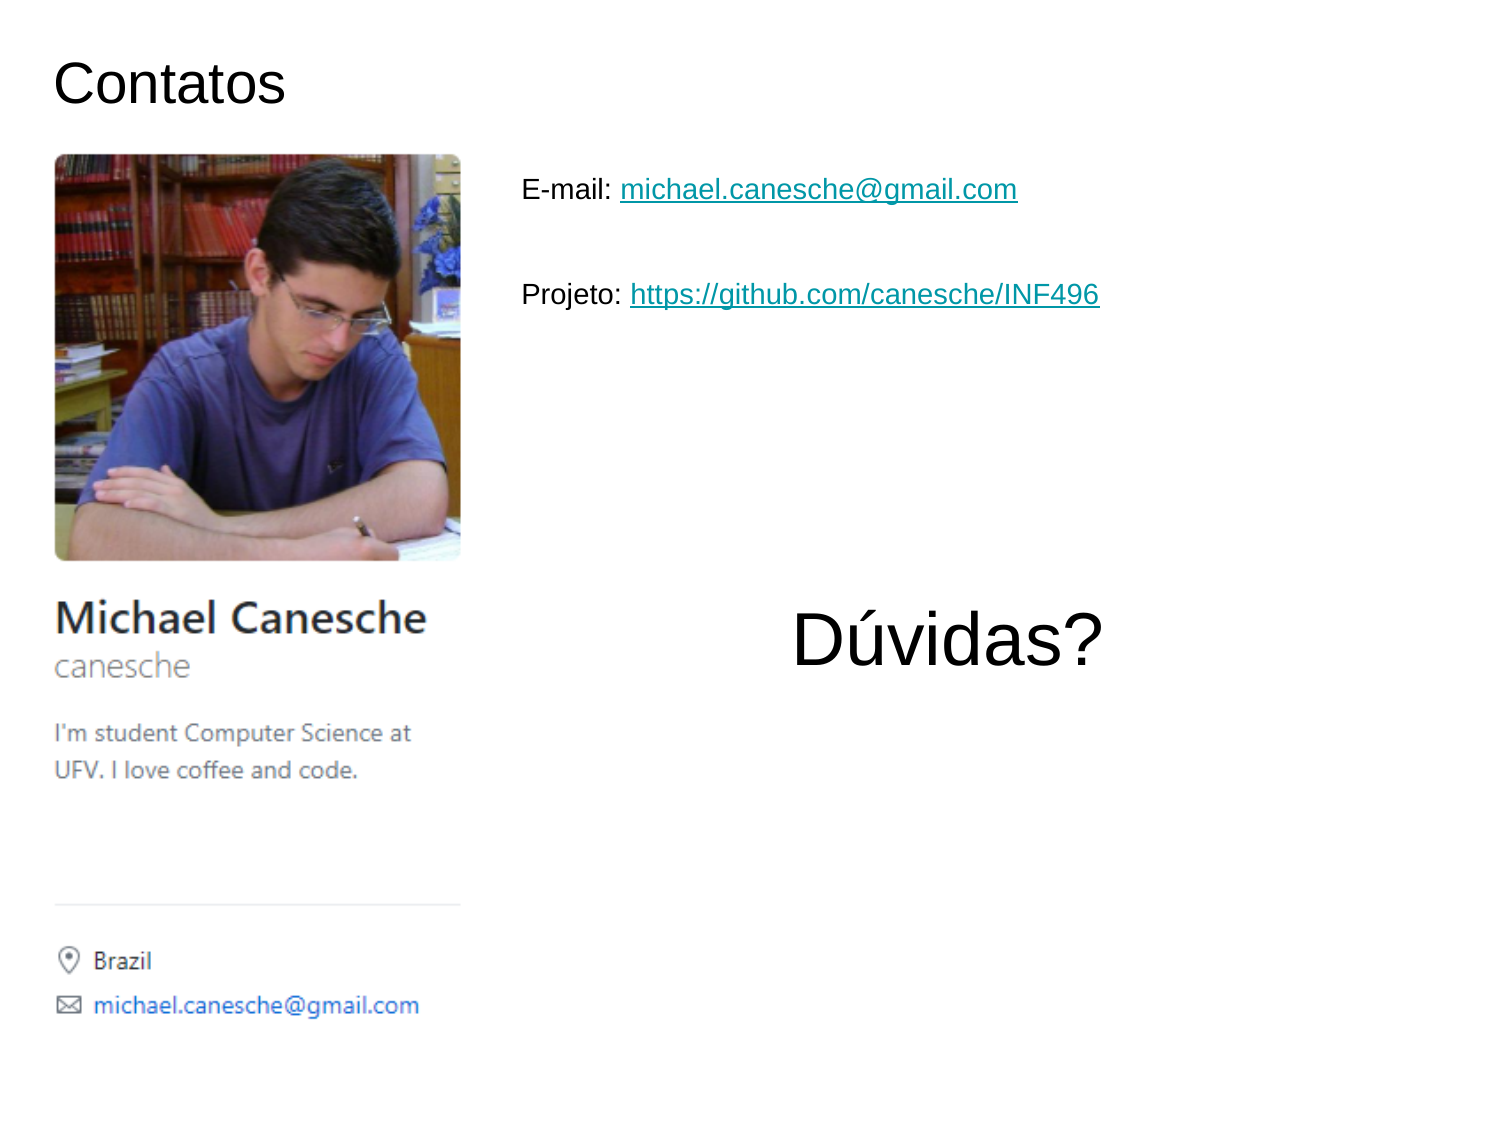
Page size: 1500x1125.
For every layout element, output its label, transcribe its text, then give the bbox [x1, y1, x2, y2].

picture [50, 144, 468, 1028]
title Contatos [38, 30, 1471, 156]
text_box E-mail: michael.canesche@gmail.com Projeto: https://github.com/canesche/INF496 [506, 155, 1271, 970]
text_box Dúvidas? [776, 575, 1126, 733]
